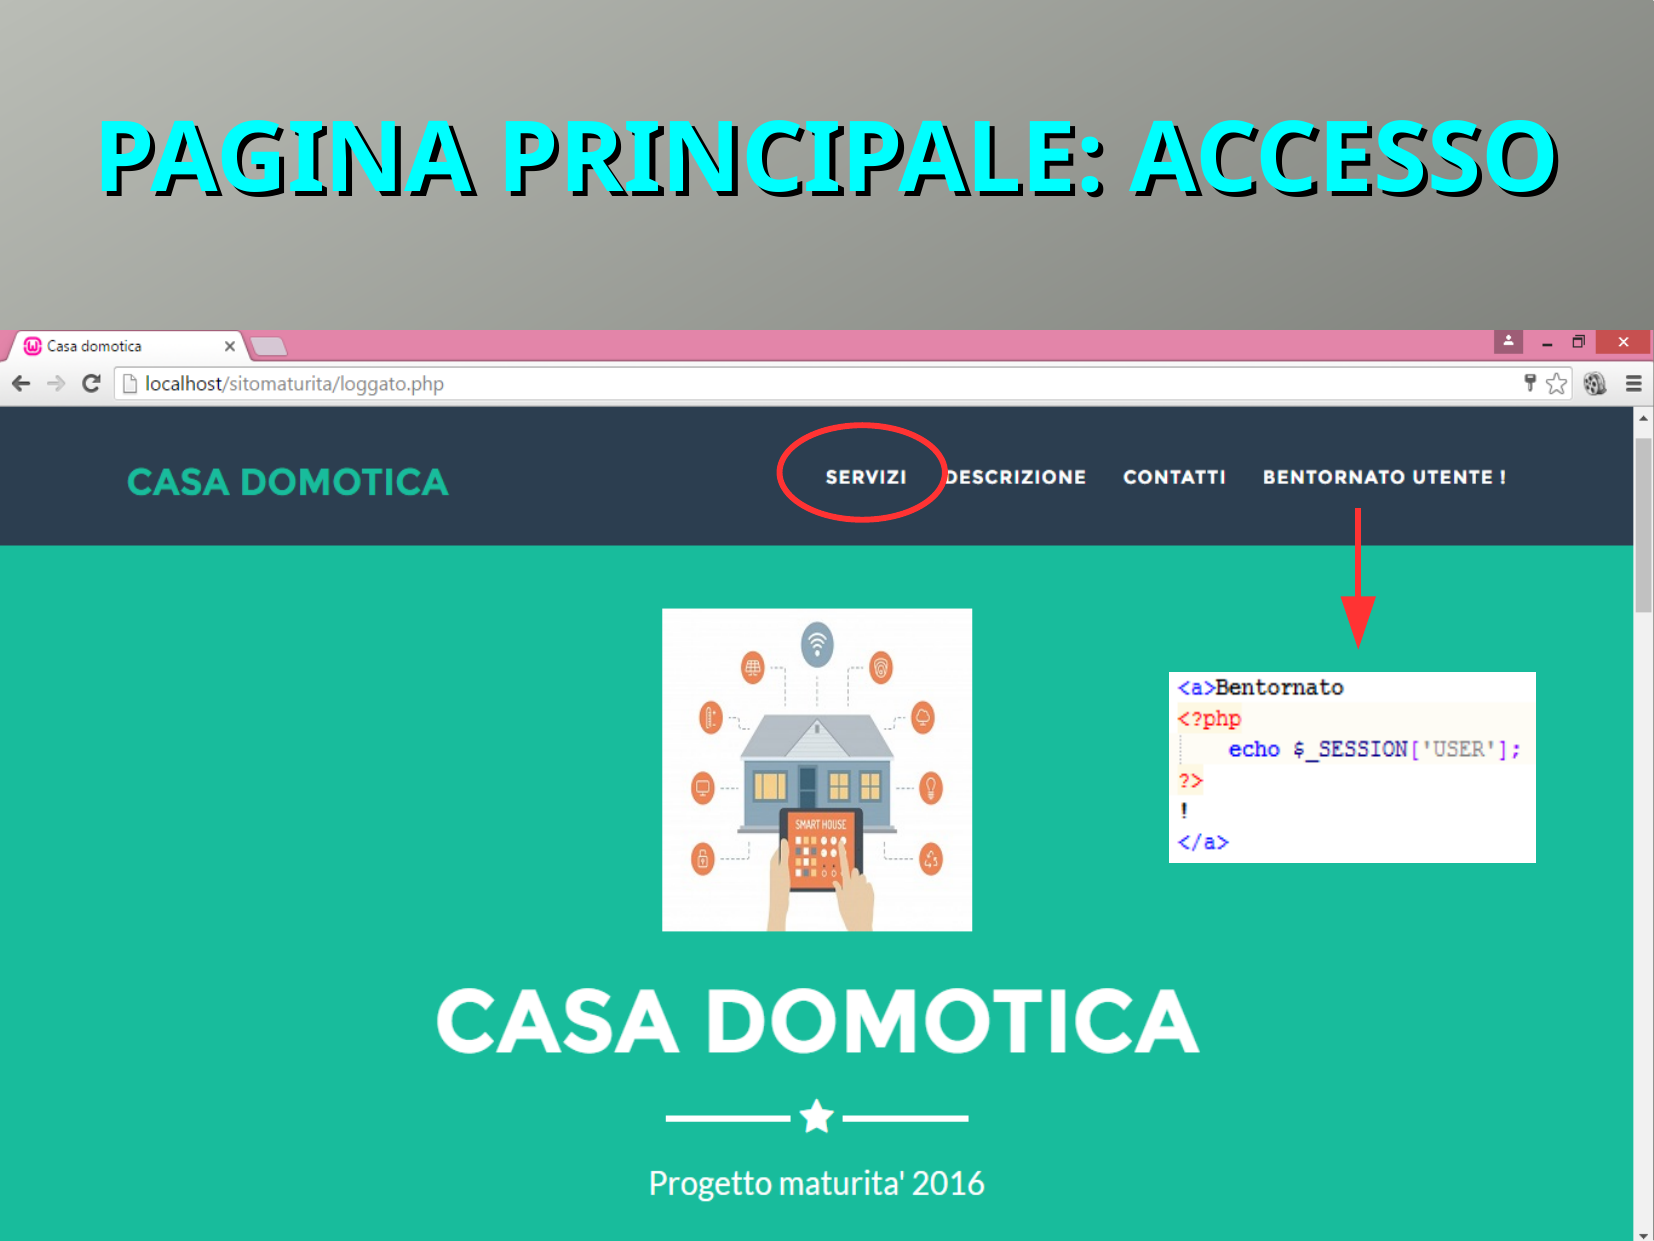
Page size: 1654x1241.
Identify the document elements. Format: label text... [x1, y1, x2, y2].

title PAGINA PRINCIPALE: ACCESSO [82, 49, 1571, 257]
picture [0, 330, 1654, 1241]
